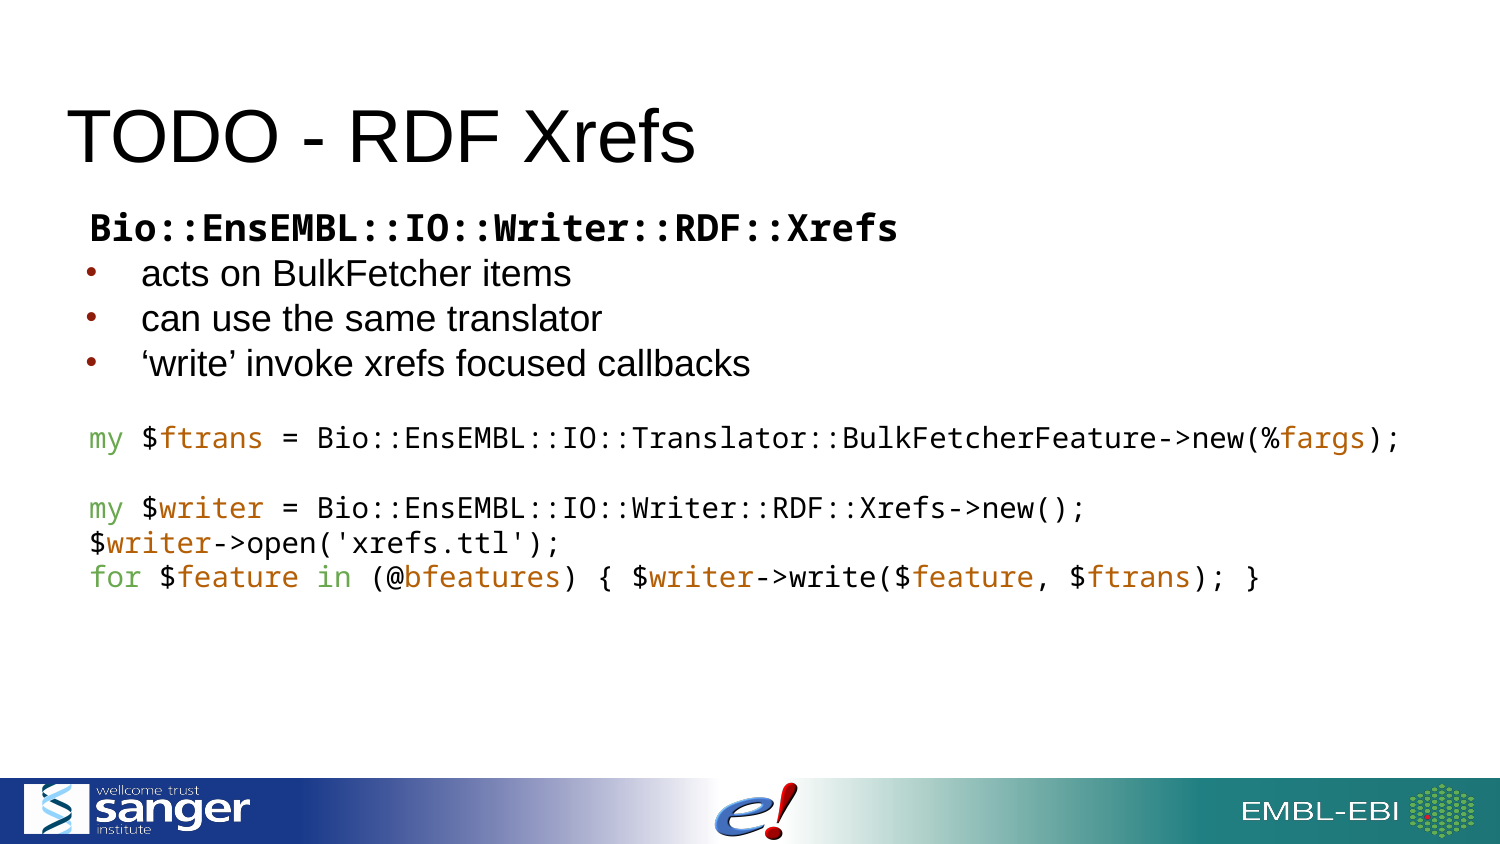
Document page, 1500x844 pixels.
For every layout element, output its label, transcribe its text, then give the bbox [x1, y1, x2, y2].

title TODO - RDF Xrefs [51, 72, 1449, 167]
picture [0, 778, 1500, 844]
list Bio::EnsEMBL::IO::Writer::RDF::Xrefs acts on BulkFetcher items can use the same translator ‘write’ invoke xrefs focused callbacks my $ftrans = Bio::EnsEMBL::IO::Translator::BulkFetcherFeature->new(%fargs); my $writer = Bio::EnsEMBL::IO::Writer::RDF::Xrefs->new(); $writer->open('xrefs.ttl'); for $feature in (@bfeatures) { $writer->write($feature, $ftrans); } [51, 189, 1449, 750]
